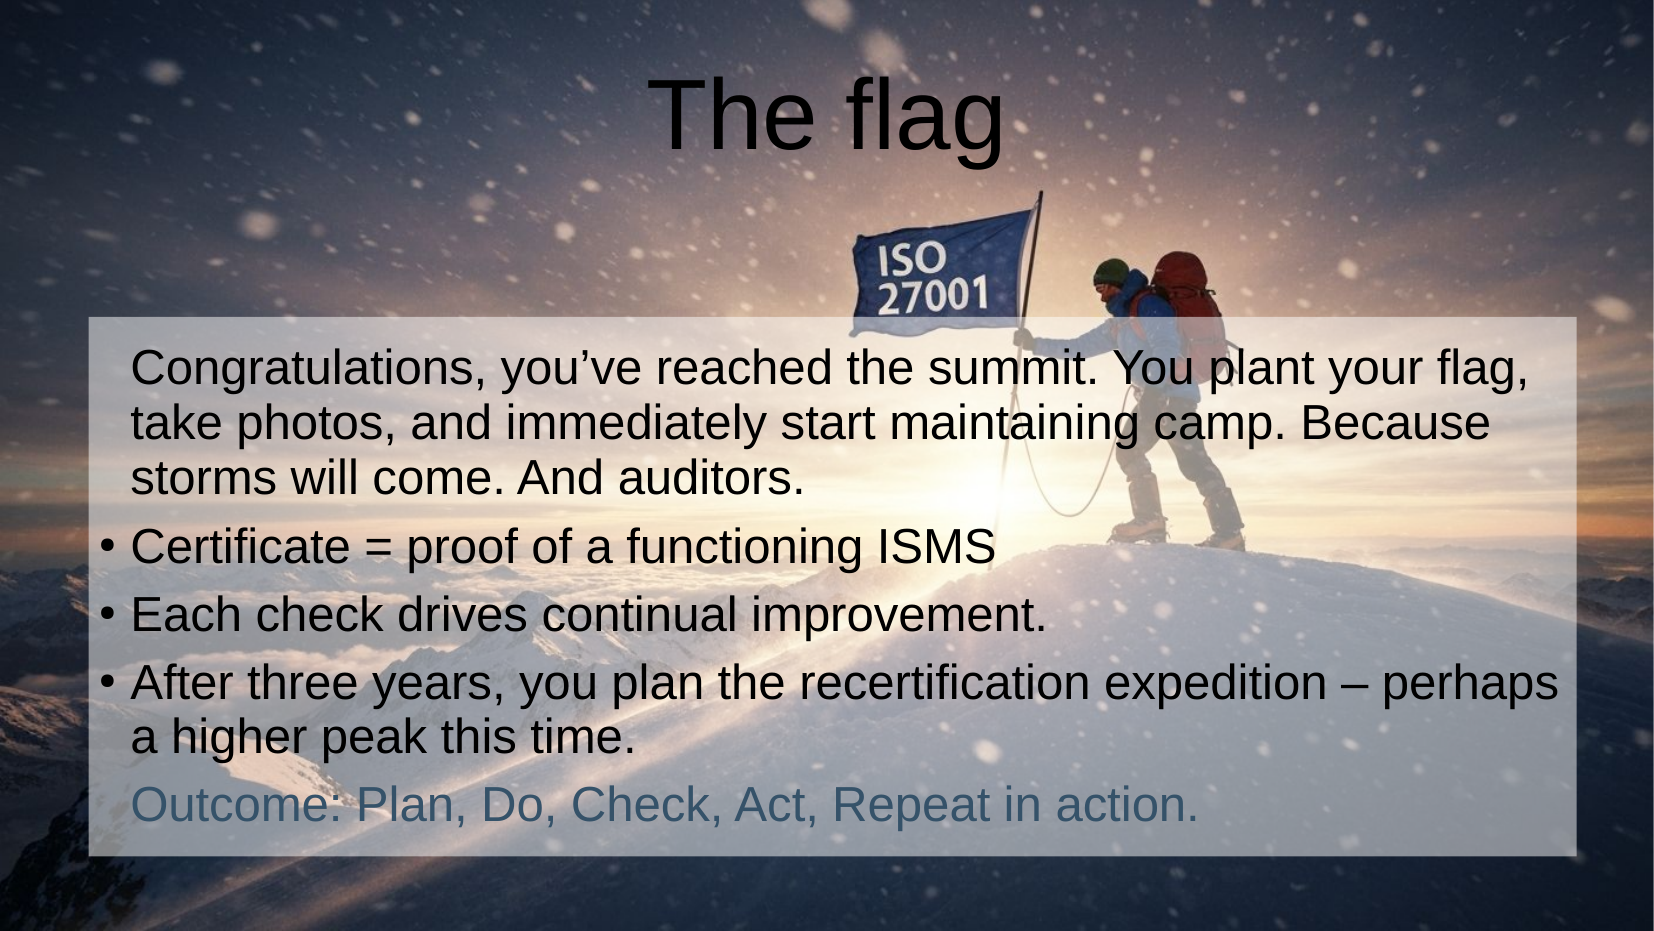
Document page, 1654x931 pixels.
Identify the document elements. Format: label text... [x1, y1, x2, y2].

title The flag [82, 37, 1571, 193]
list Congratulations, you’ve reached the summit. You plant your flag, take photos, and immediately start maintaining camp. Because storms will come. And auditors. Certificate = proof of a functioning ISMS Each check drives continual improvement. After three years, you plan the recertification expedition – perhaps a higher peak this time. Outcome: Plan, Do, Check, Act, Repeat in action. [88, 316, 1577, 857]
picture [0, 0, 1654, 931]
